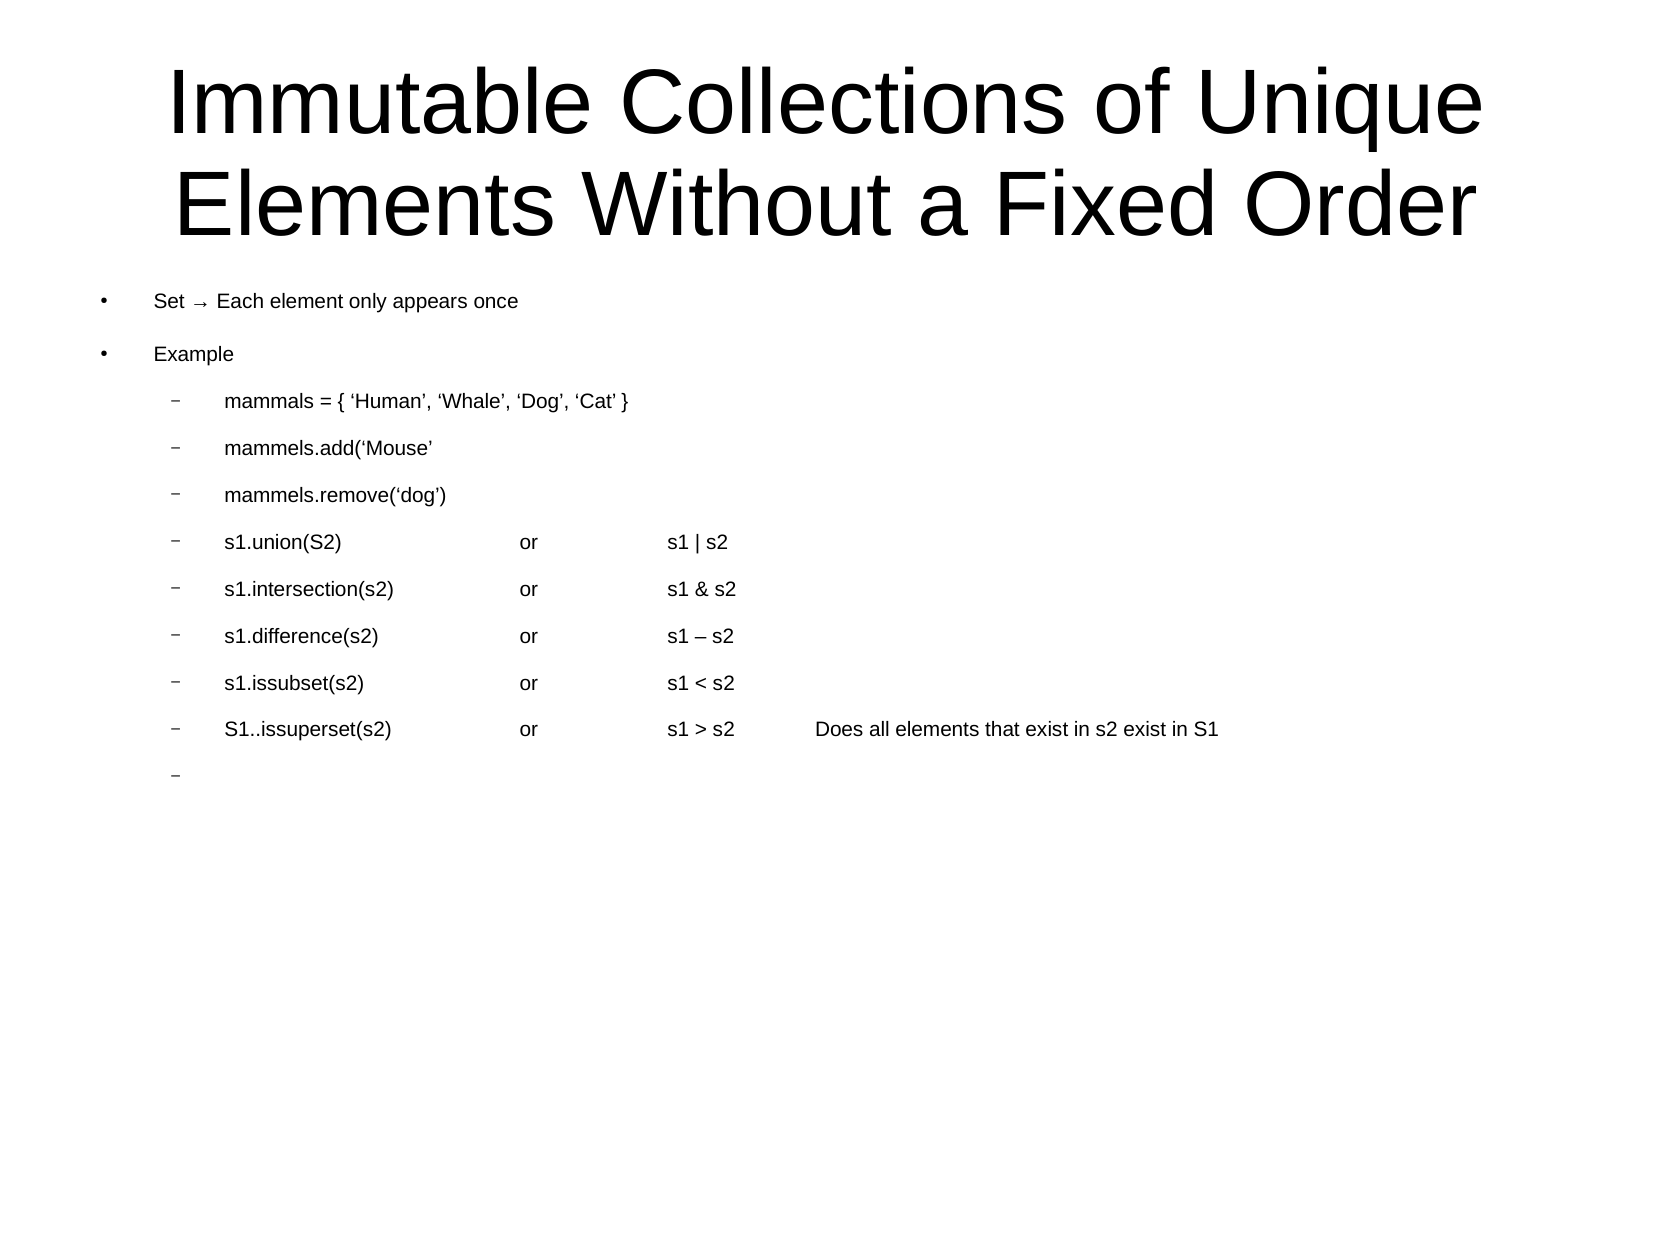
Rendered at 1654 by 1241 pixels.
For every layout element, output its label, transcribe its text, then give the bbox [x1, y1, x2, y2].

list Set → Each element only appears once Example mammals = { ‘Human’, ‘Whale’, ‘Dog’, ‘Cat’ } mammels.add(‘Mouse’ mammels.remove(‘dog’) s1.union(S2) or s1 | s2 s1.intersection(s2) or s1 & s2 s1.difference(s2) or s1 – s2 s1.issubset(s2) or s1 < s2 S1..issuperset(s2) or s1 > s2 Does all elements that exist in s2 exist in S1 [82, 290, 1571, 1217]
title Immutable Collections of Unique Elements Without a Fixed Order [82, 49, 1571, 257]
